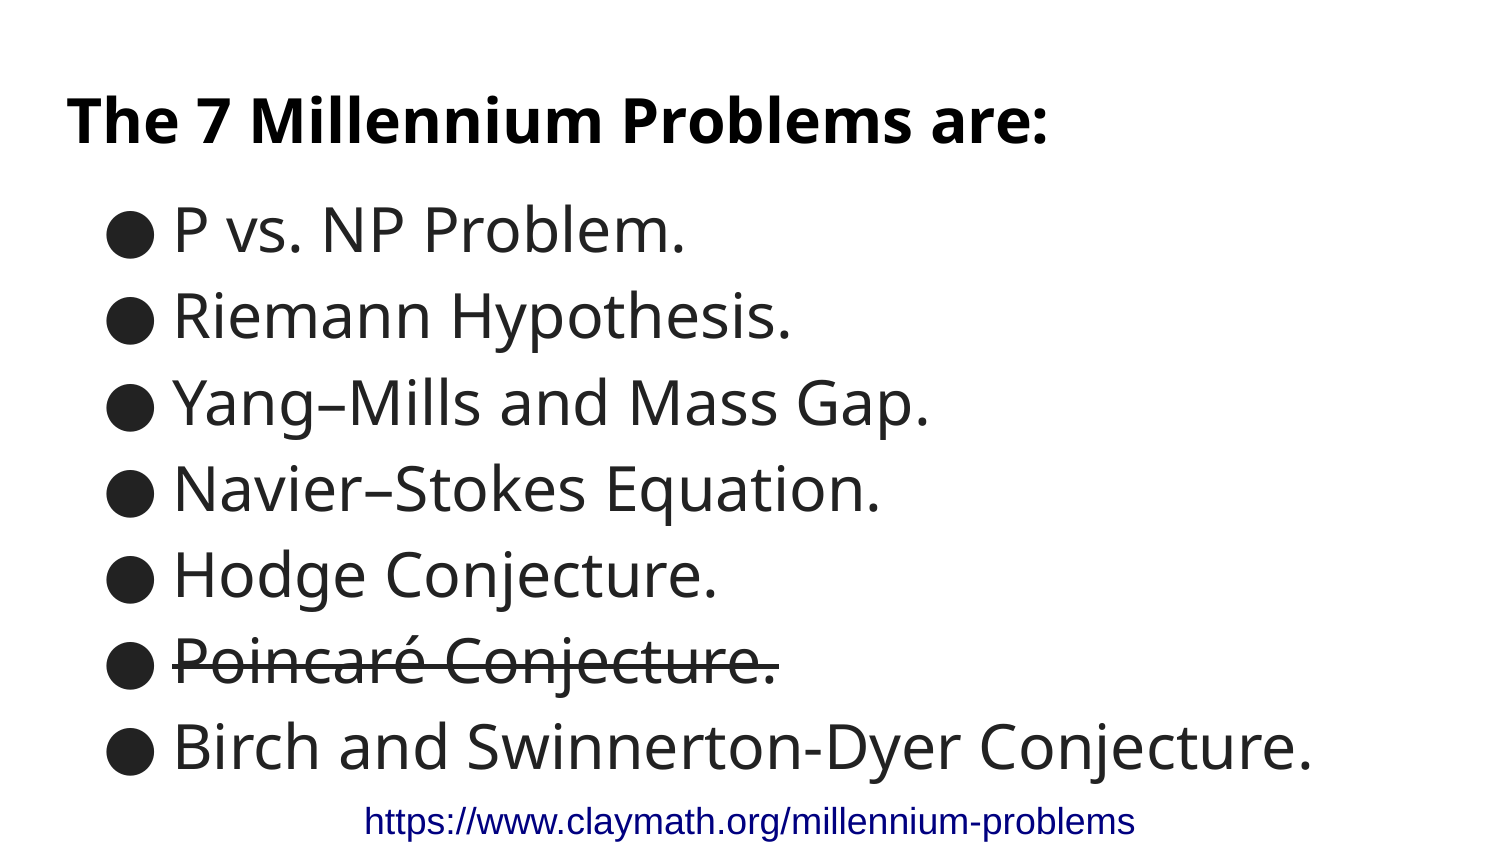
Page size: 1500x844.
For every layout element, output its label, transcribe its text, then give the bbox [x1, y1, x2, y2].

text_box https://www.claymath.org/millennium-problems [120, 781, 1380, 844]
list The 7 Millennium Problems are: P vs. NP Problem. Riemann Hypothesis. Yang–Mills and Mass Gap. Navier–Stokes Equation. Hodge Conjecture. Poincaré Conjecture. Birch and Swinnerton-Dyer Conjecture. [51, 54, 1449, 789]
